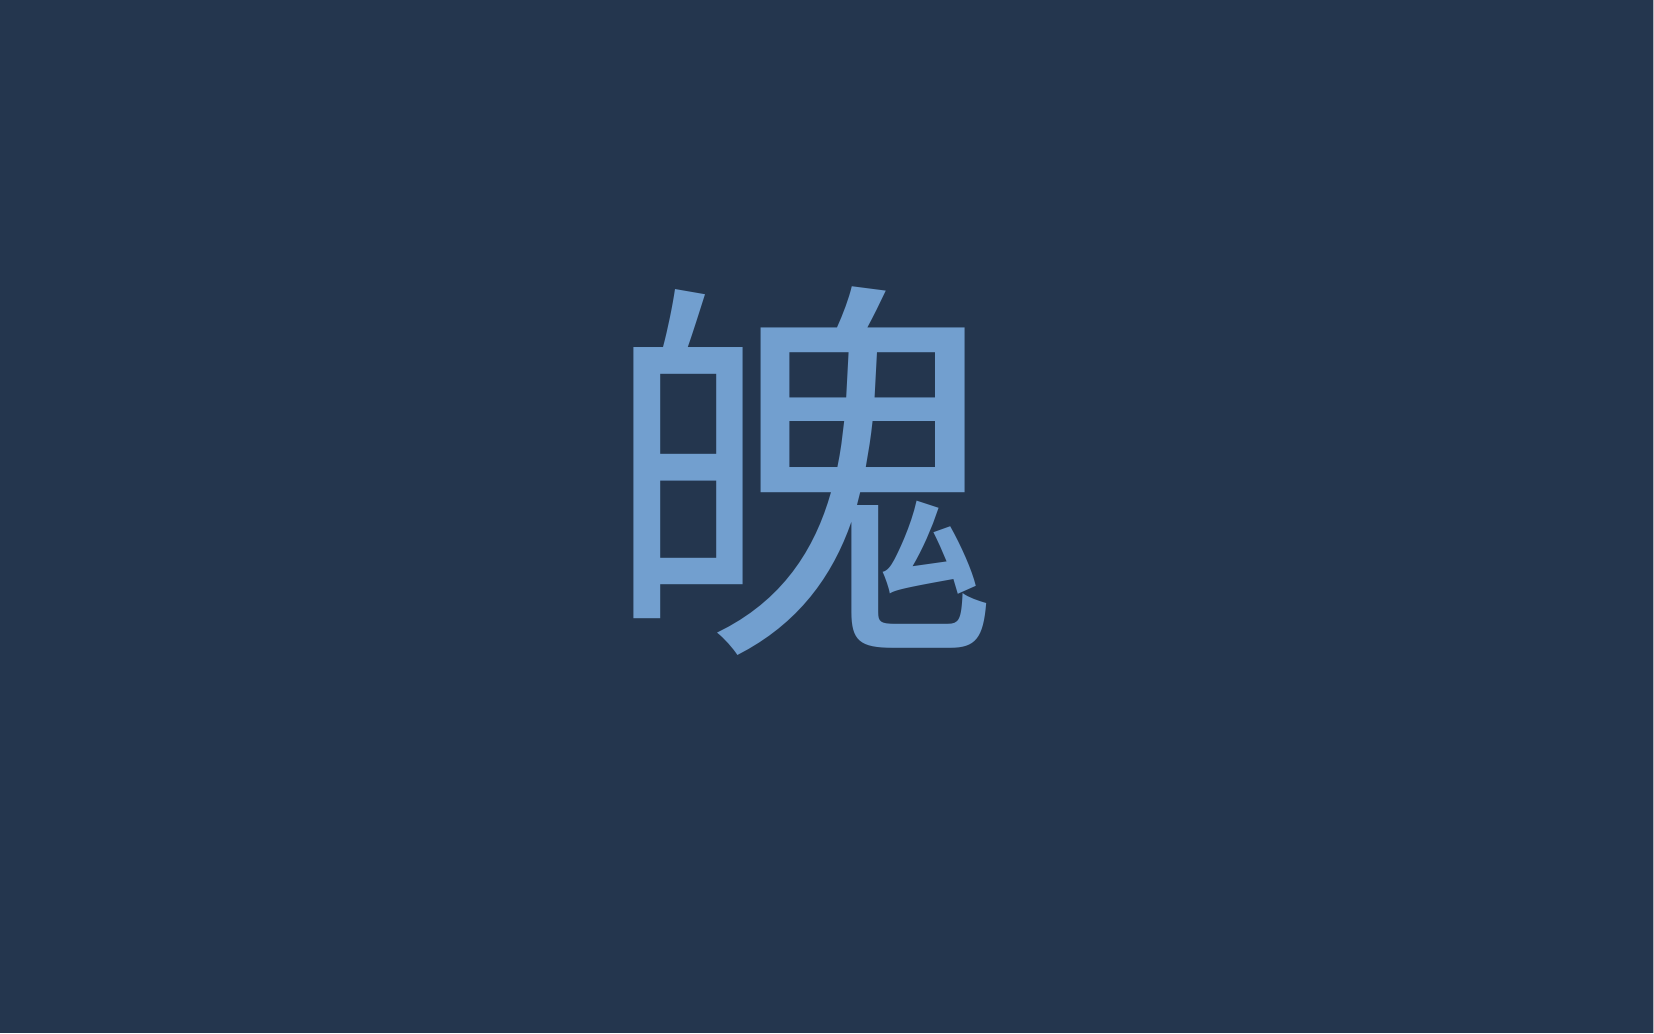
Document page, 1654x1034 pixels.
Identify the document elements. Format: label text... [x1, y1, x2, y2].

subtitle 魄 [59, 129, 1548, 769]
